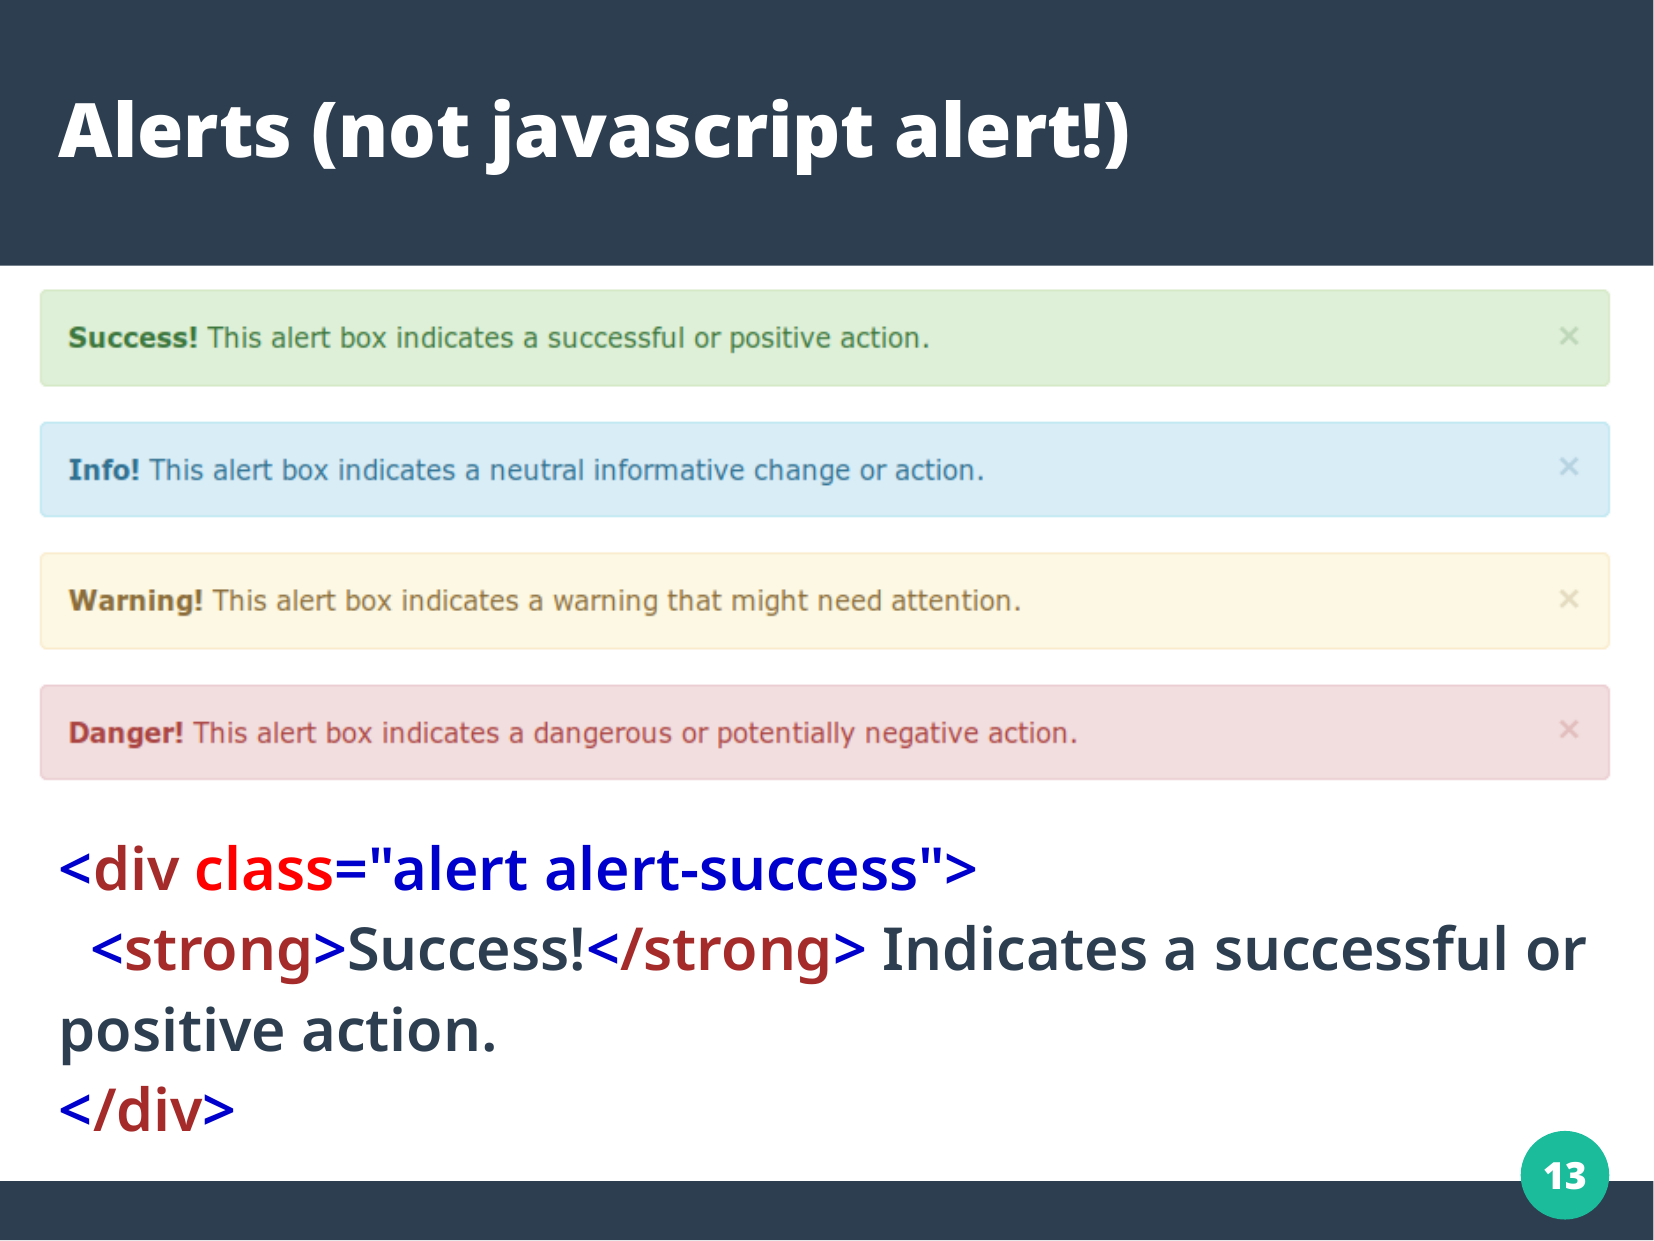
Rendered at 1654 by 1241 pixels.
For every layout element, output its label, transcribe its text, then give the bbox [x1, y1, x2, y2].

title Alerts (not javascript alert!) [59, 49, 1595, 207]
list <div class="alert alert-success"> <strong>Success!</strong> Indicates a successful or positive action. </div> [59, 826, 1595, 1151]
picture [28, 274, 1628, 798]
